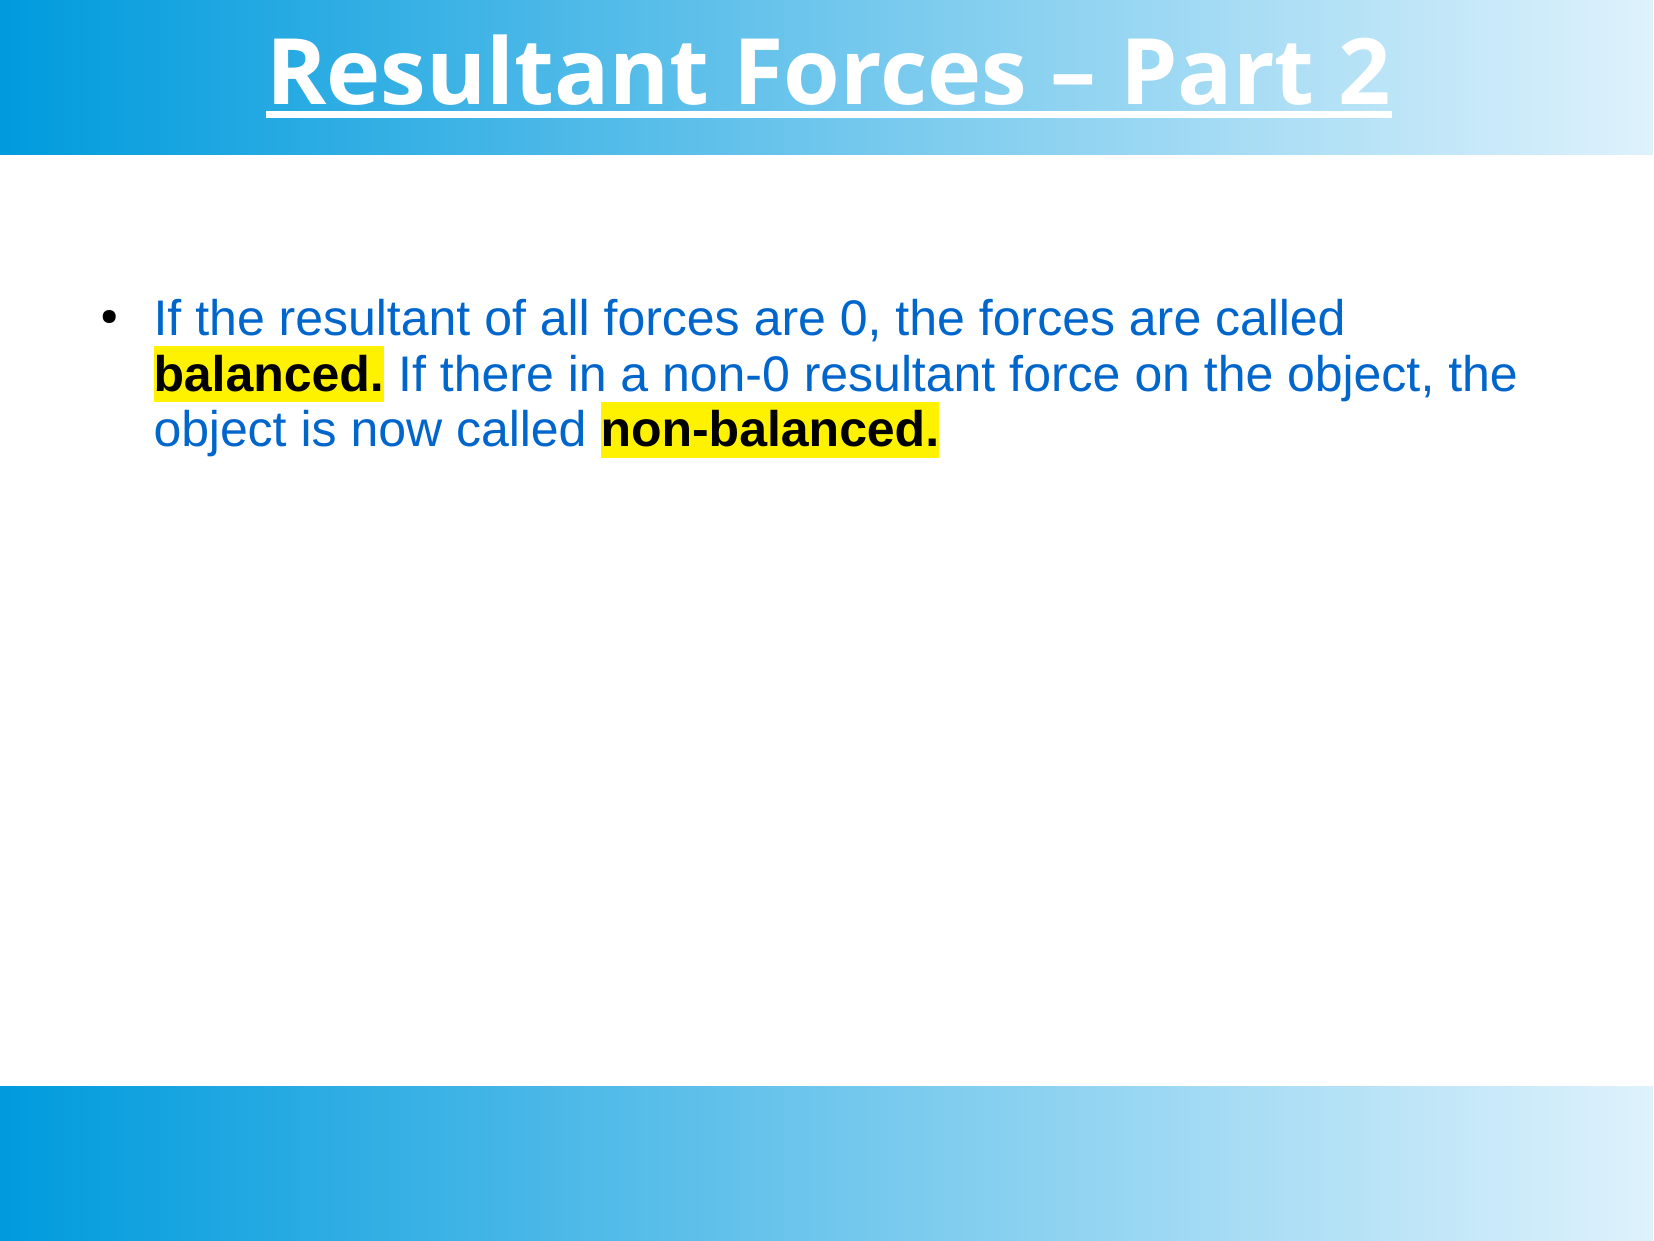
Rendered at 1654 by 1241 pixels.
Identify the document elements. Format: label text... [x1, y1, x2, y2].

list If the resultant of all forces are 0, the forces are called balanced. If there in a non-0 resultant force on the object, the object is now called non-balanced. [82, 290, 1571, 1010]
title Resultant Forces – Part 2 [84, 16, 1574, 122]
